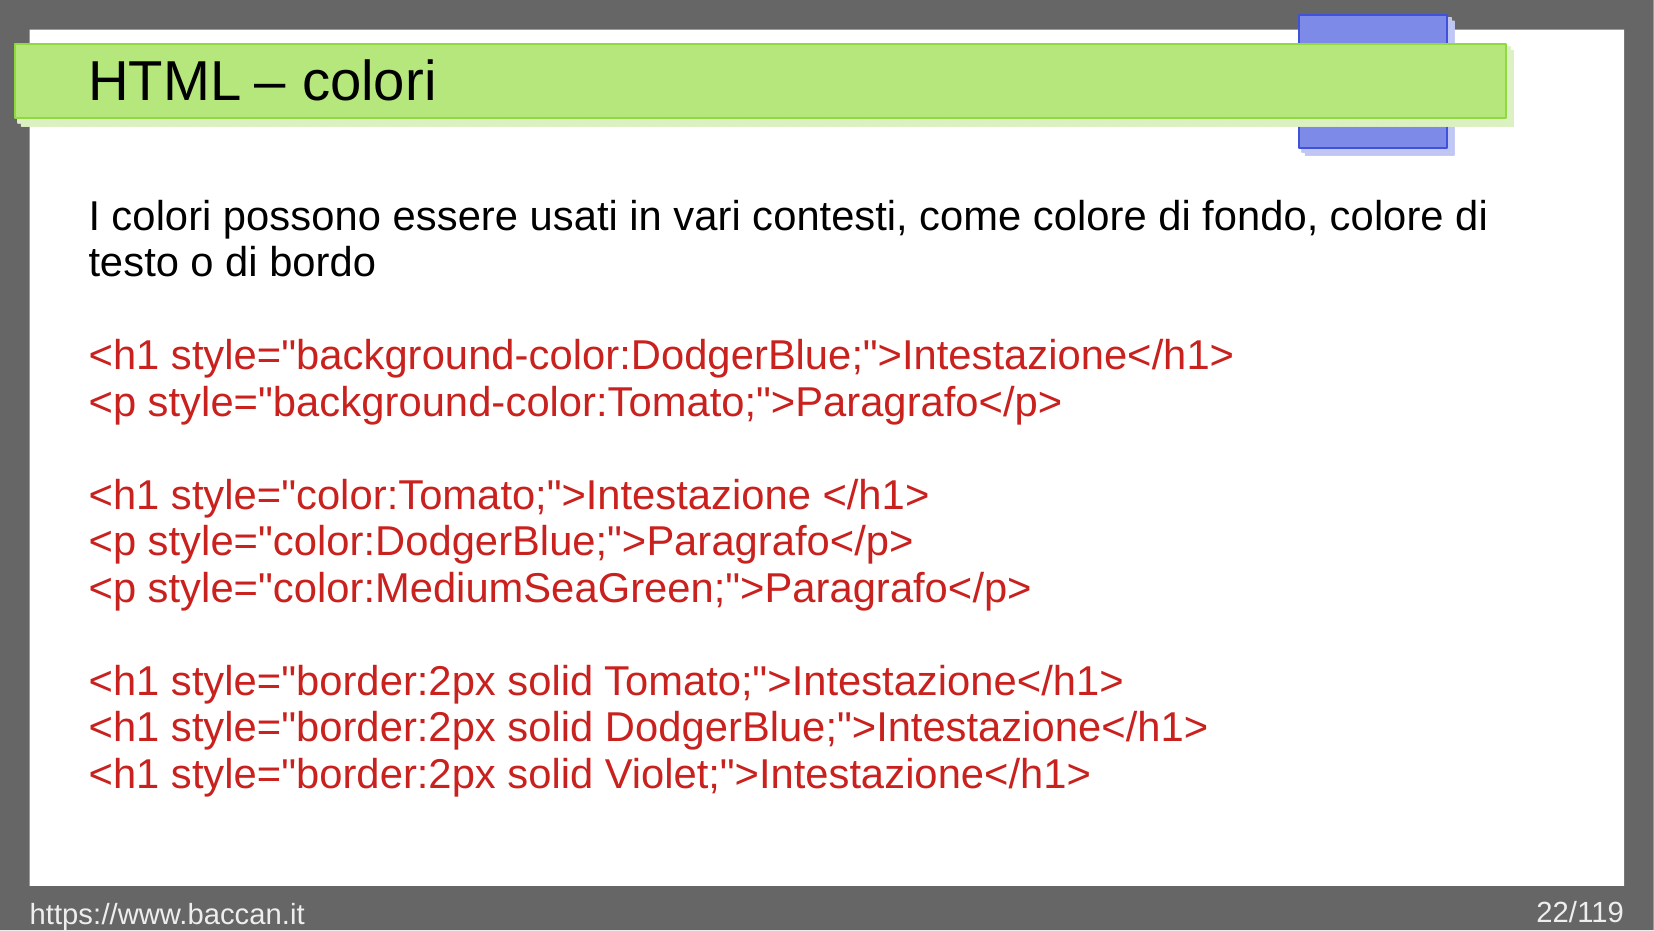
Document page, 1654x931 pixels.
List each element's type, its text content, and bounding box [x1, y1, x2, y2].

text_box I colori possono essere usati in vari contesti, come colore di fondo, colore di testo o di bordo <h1 style="background-color:DodgerBlue;">Intestazione</h1> <p style="background-color:Tomato;">Paragrafo</p> <h1 style="color:Tomato;">Intestazione </h1> <p style="color:DodgerBlue;">Paragrafo</p> <p style="color:MediumSeaGreen;">Paragrafo</p> <h1 style="border:2px solid Tomato;">Intestazione</h1> <h1 style="border:2px solid DodgerBlue;">Intestazione</h1> <h1 style="border:2px solid Violet;">Intestazione</h1> [88, 169, 1565, 821]
title HTML – colori [88, 44, 1506, 119]
